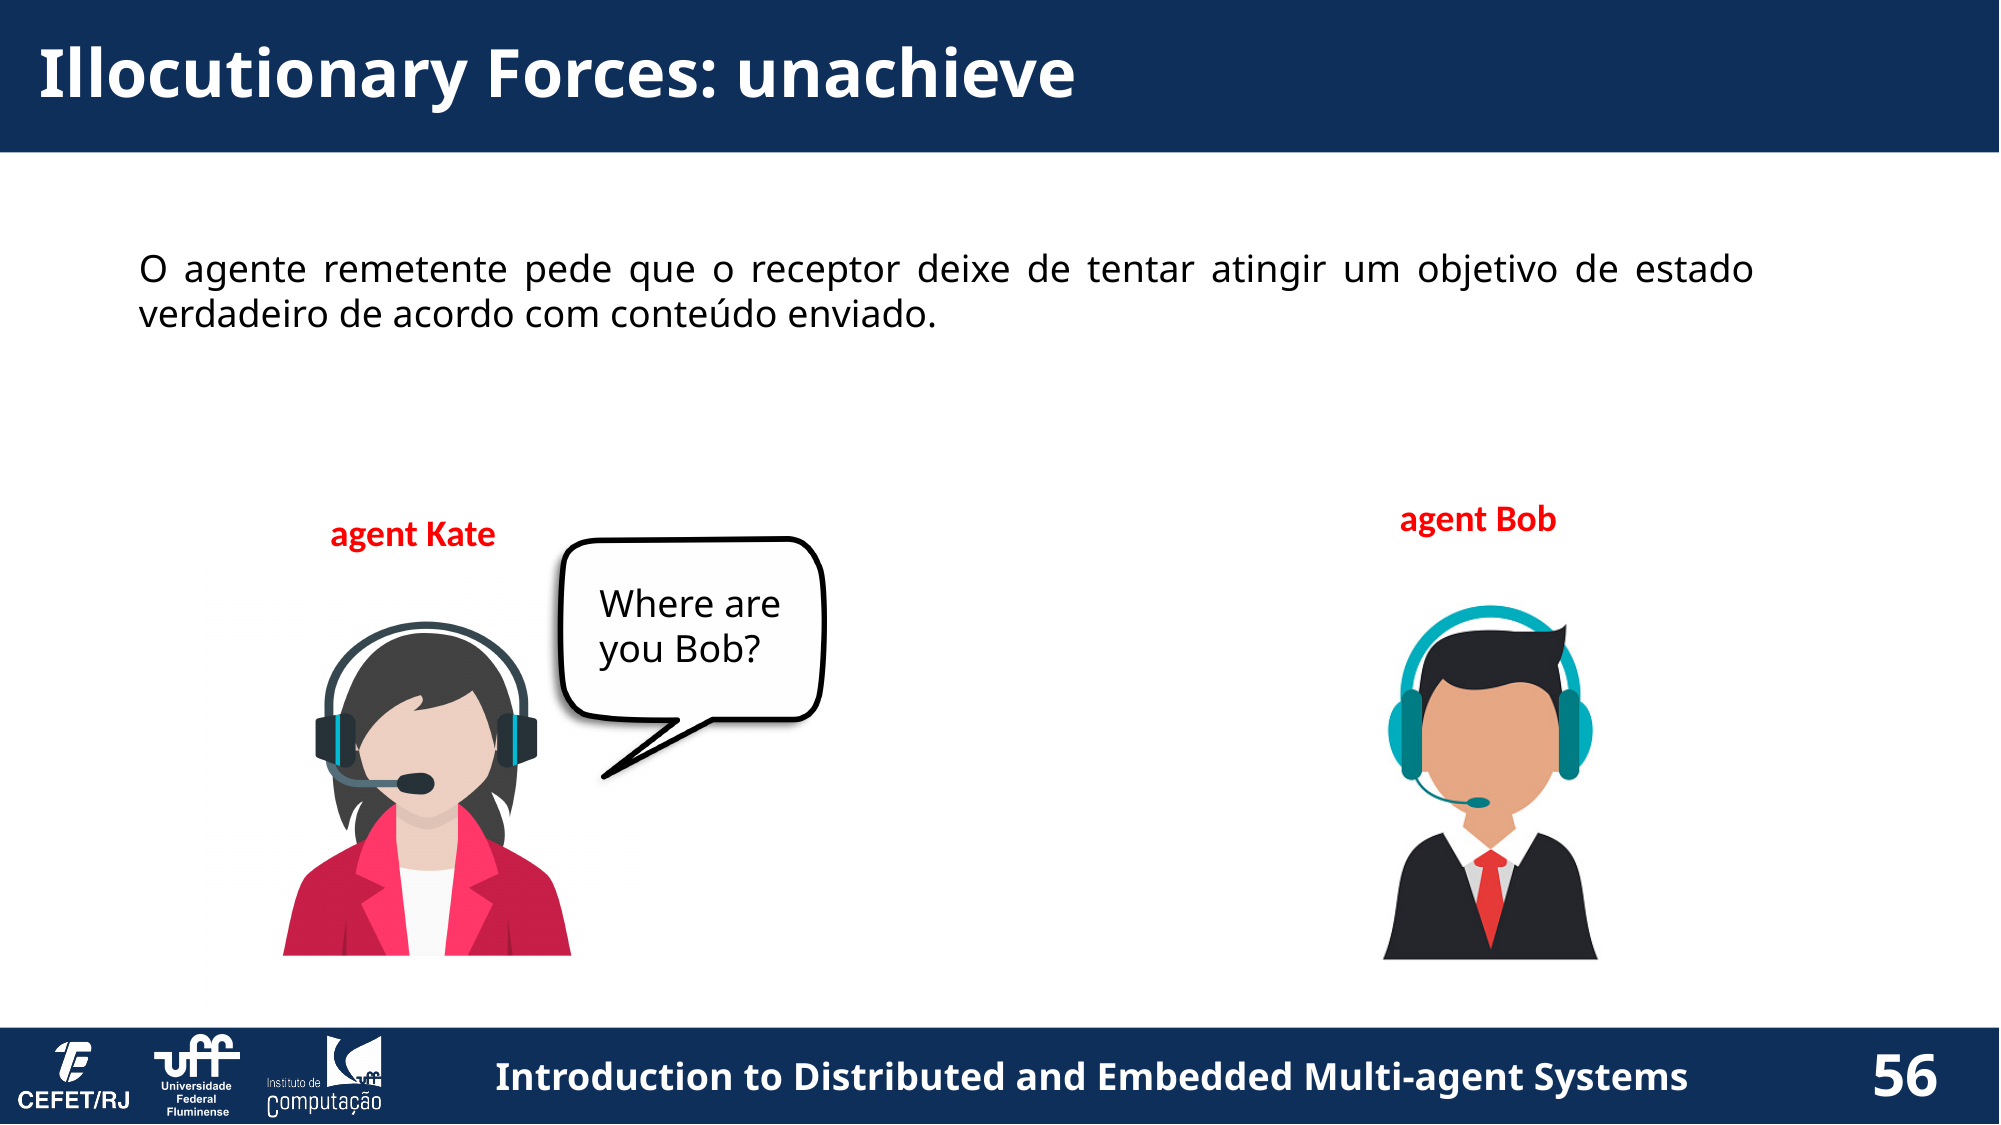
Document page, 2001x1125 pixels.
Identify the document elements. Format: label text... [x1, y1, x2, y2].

picture [153, 1033, 241, 1121]
text_box O agente remetente pede que o receptor deixe de tentar atingir um objetivo de estado verdadeiro de acordo com conteúdo enviado. [123, 237, 1771, 343]
picture [205, 536, 827, 1011]
text_box agent Bob [1360, 486, 1596, 547]
text_box Where are you Bob? [584, 572, 880, 678]
picture [18, 1021, 129, 1125]
text_box Illocutionary Forces: unachieve [25, 23, 1999, 119]
text_box agent Kate [295, 501, 531, 562]
picture [265, 1033, 383, 1118]
picture [1268, 560, 1713, 1005]
